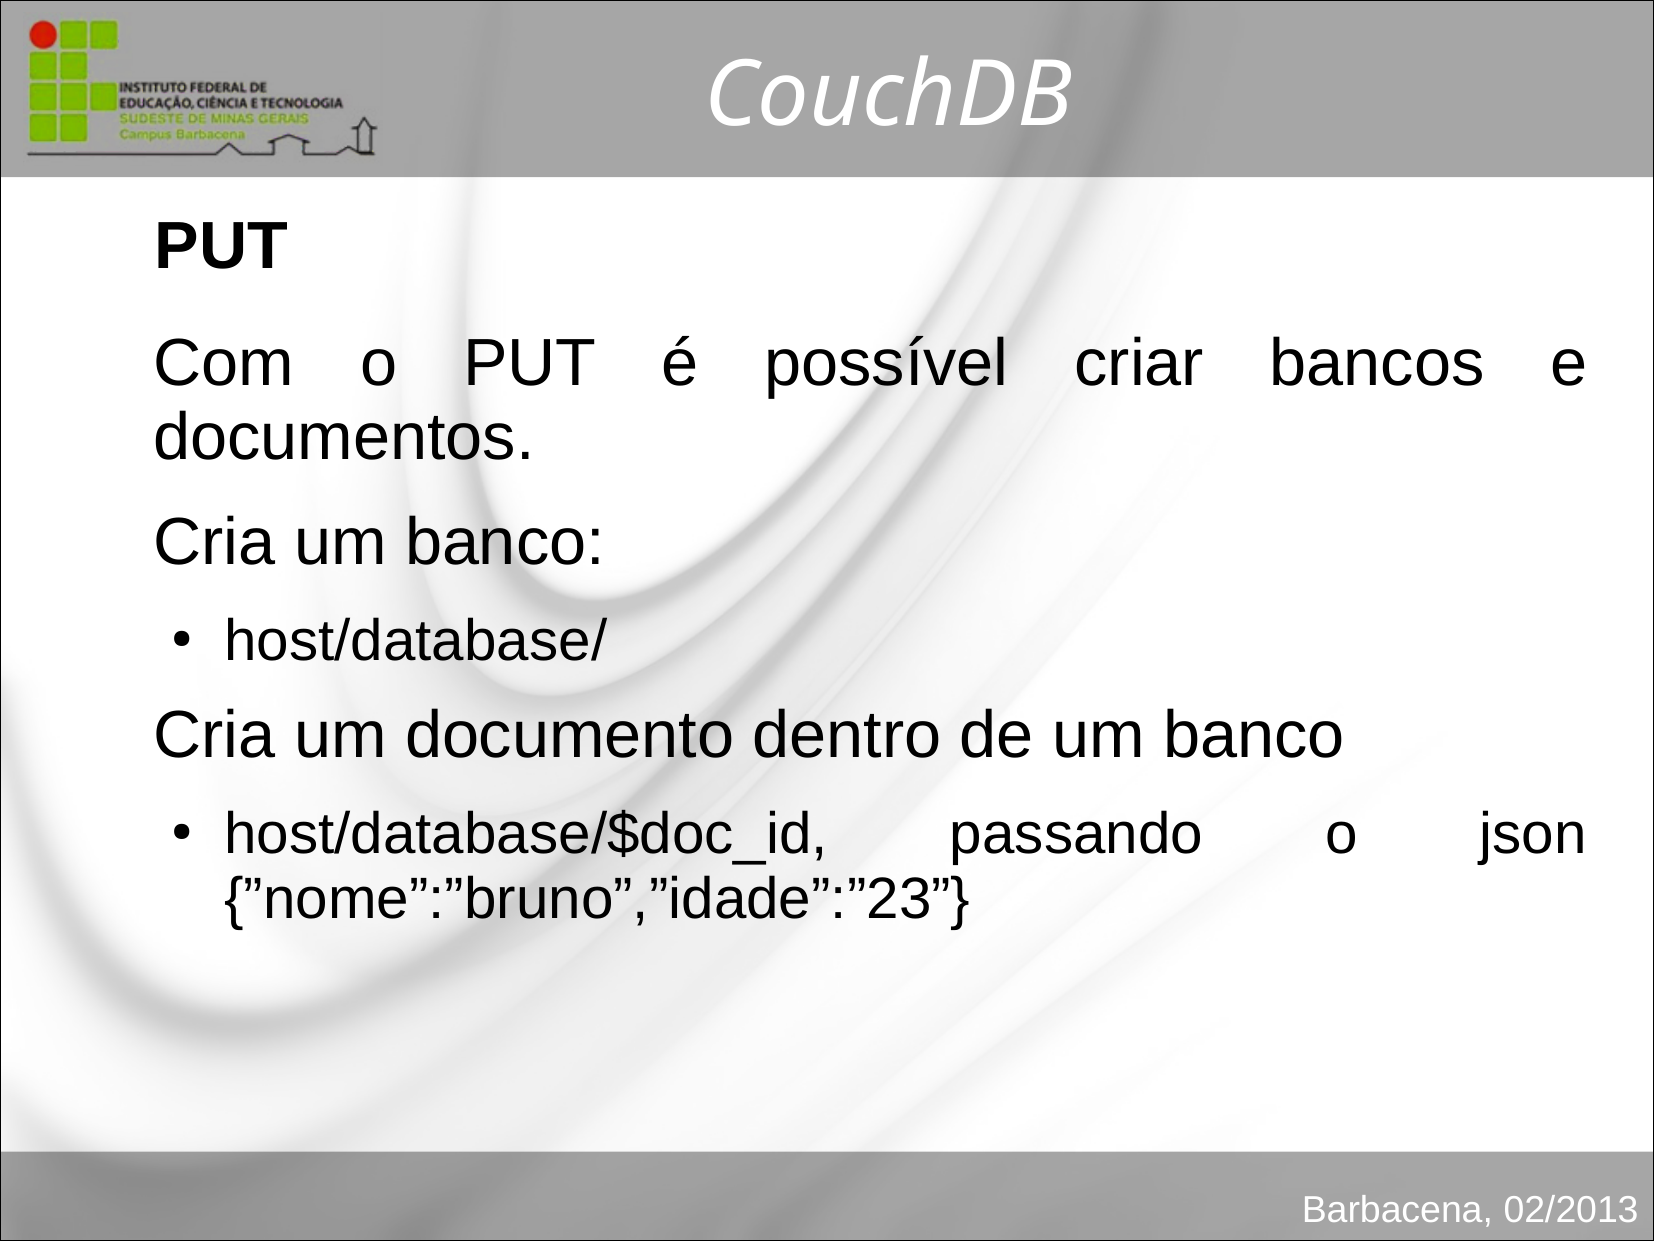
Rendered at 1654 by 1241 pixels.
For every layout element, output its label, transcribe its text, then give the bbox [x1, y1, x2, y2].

picture [23, 12, 383, 166]
text_box Barbacena, 02/2013 [1287, 1181, 1654, 1238]
list Com o PUT é possível criar bancos e documentos. Cria um banco: host/database/ Cria um documento dentro de um banco host/database/$doc_id, passando o json {”nome”:”bruno”,”idade”:”23”} [82, 324, 1589, 1034]
title CouchDB [295, 29, 1483, 151]
text_box PUT [140, 200, 304, 291]
